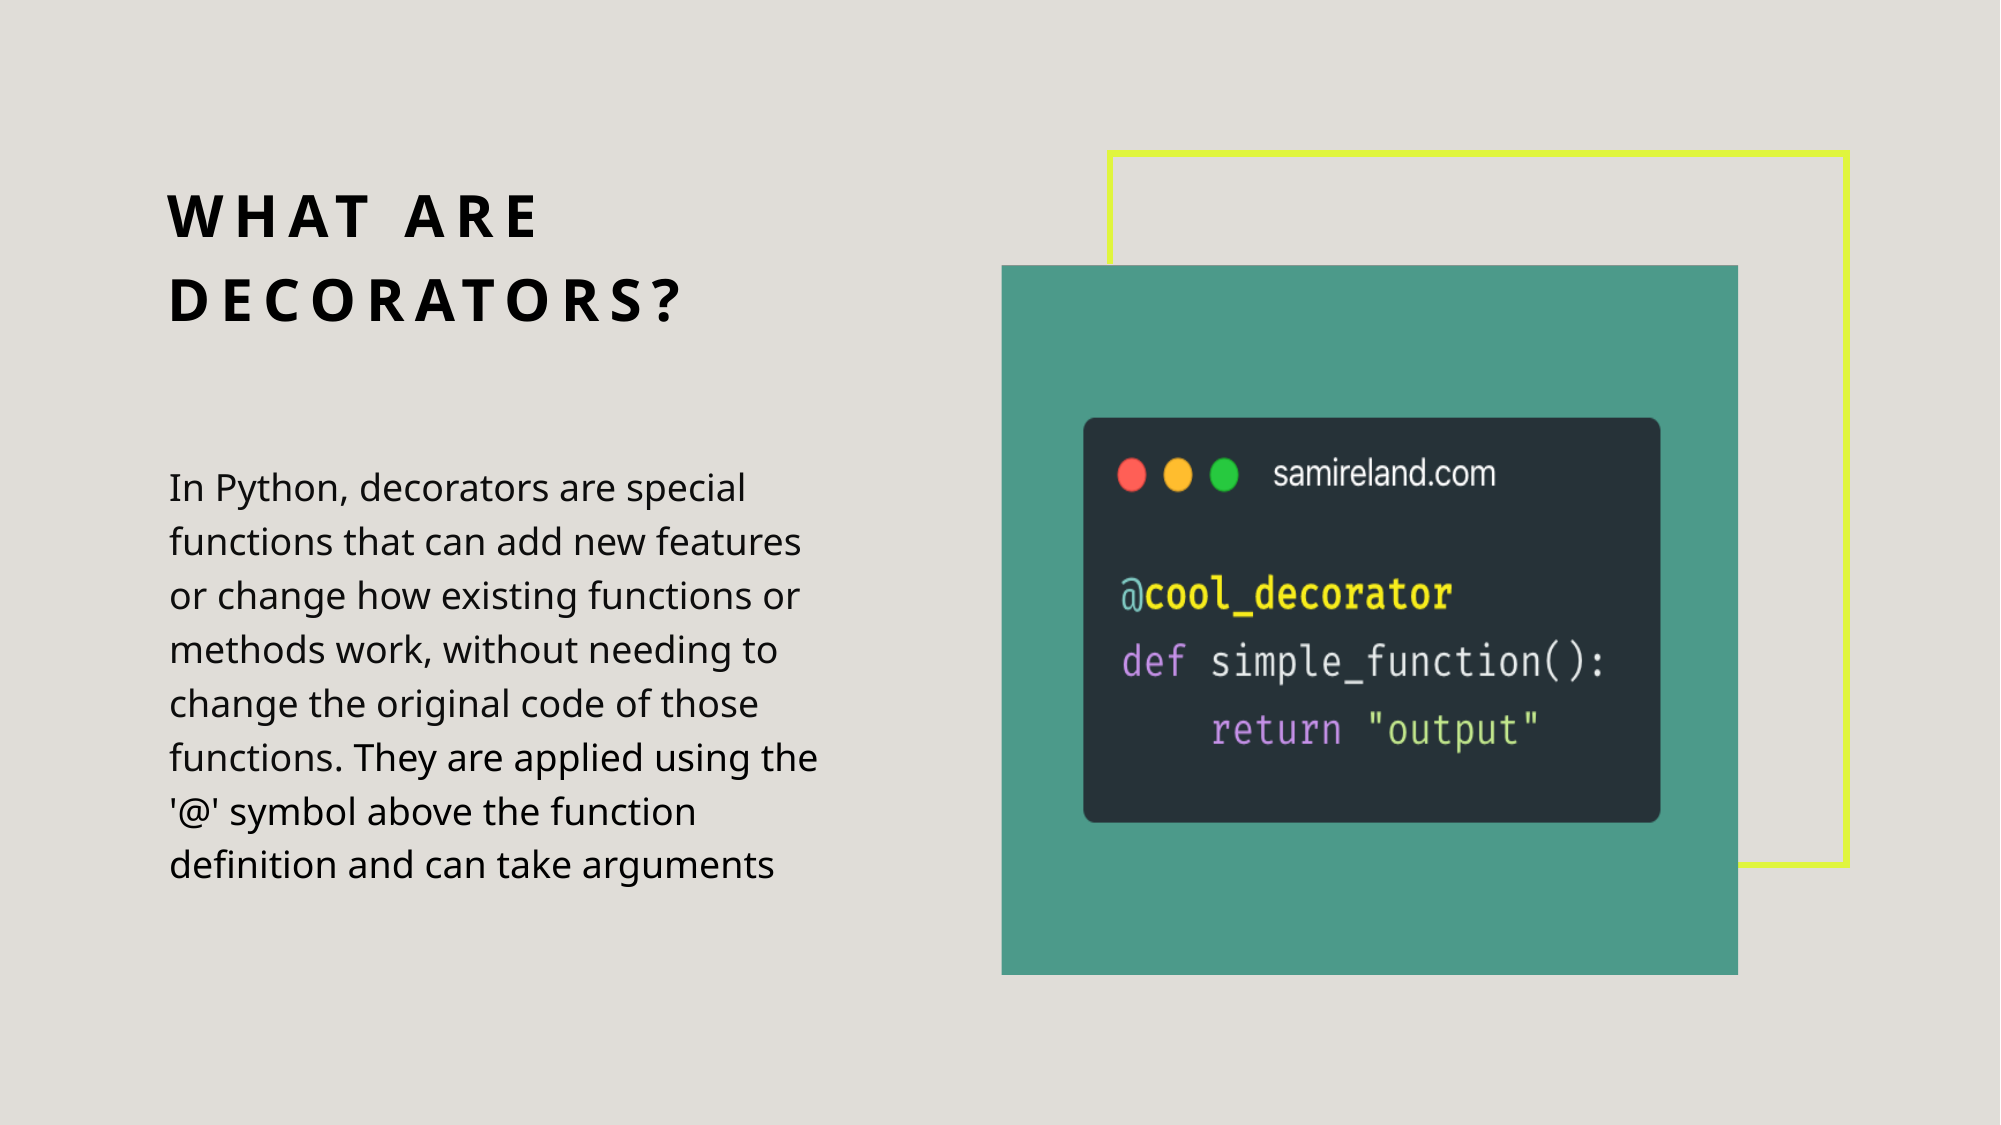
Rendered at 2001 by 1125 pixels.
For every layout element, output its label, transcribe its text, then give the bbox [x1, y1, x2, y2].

picture [1001, 263, 1739, 975]
list In Python, decorators are special functions that can add new features or change how existing functions or methods work, without needing to change the original code of those functions. They are applied using the '@' symbol above the function definition and can take arguments [154, 361, 860, 969]
title What are decorators? [152, 154, 860, 341]
